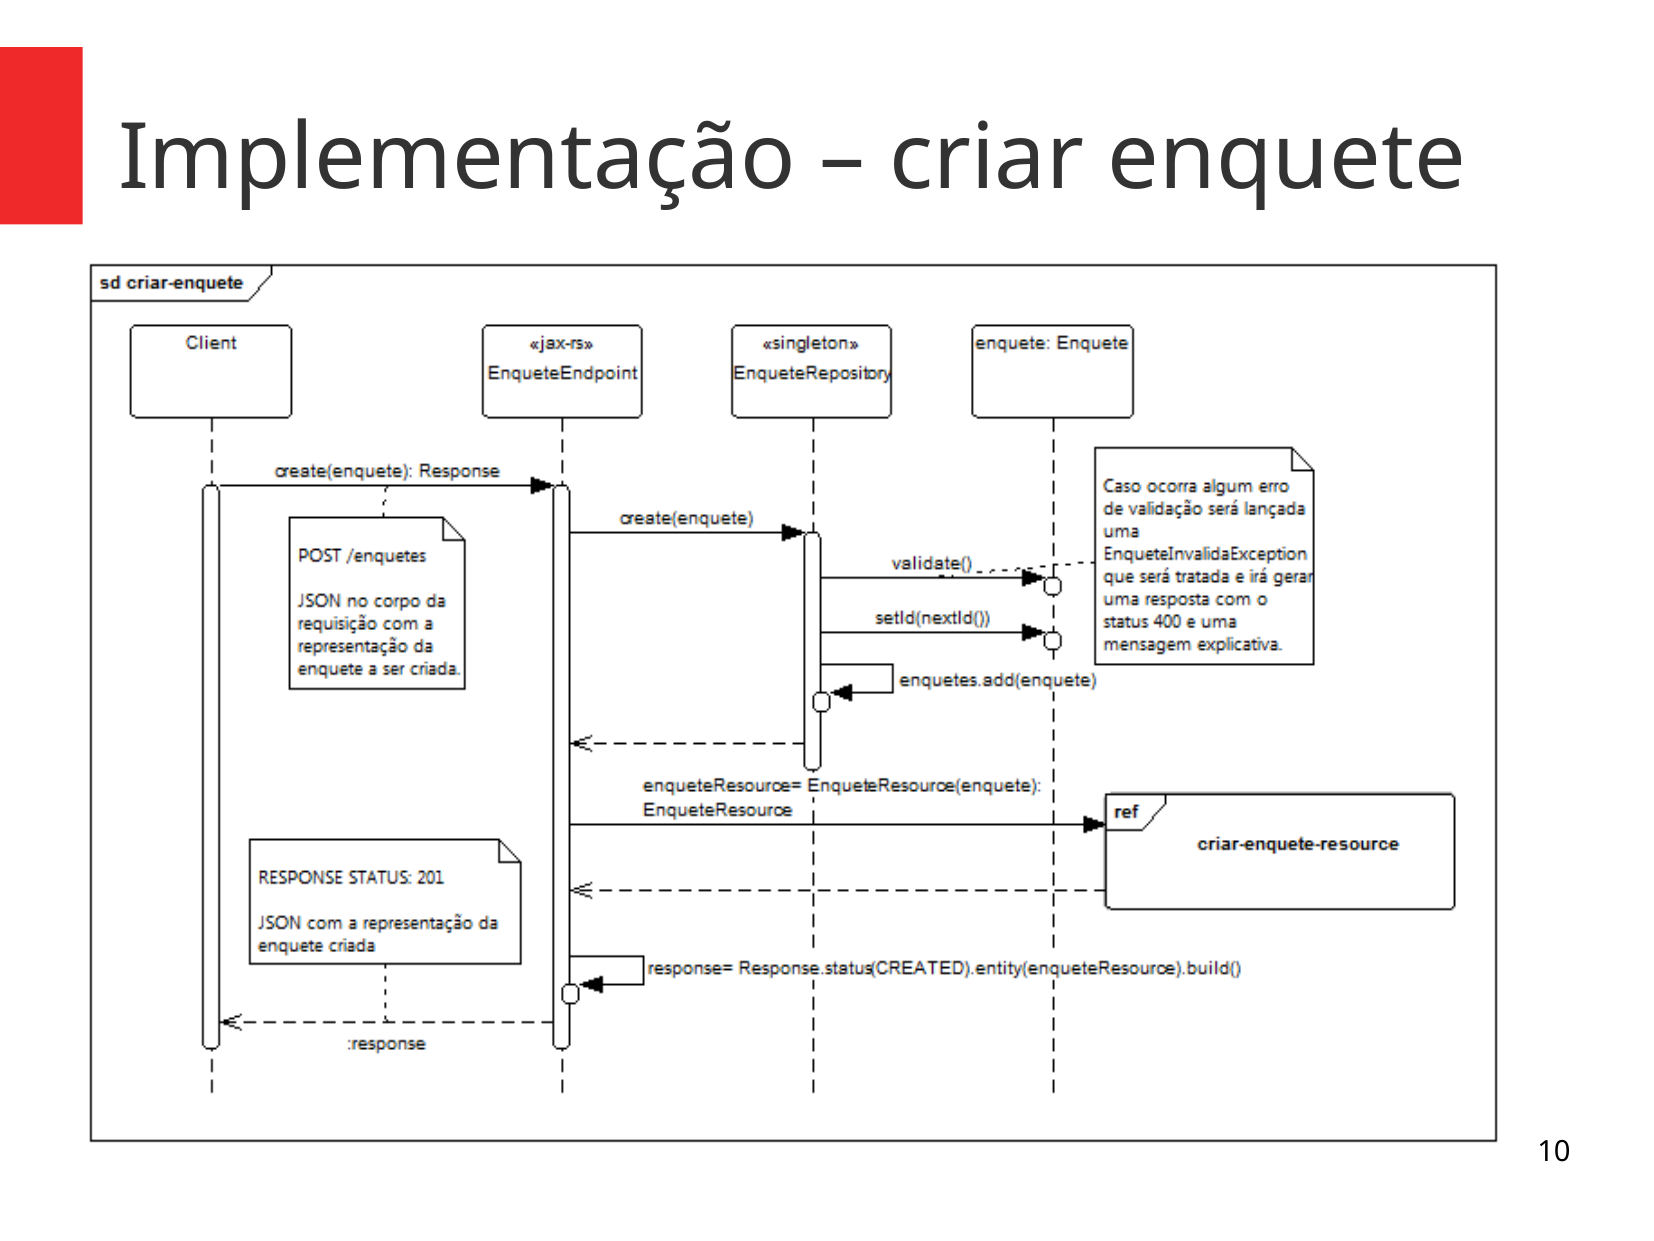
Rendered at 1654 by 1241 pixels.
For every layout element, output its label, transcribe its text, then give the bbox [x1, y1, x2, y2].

picture [85, 259, 1501, 1146]
title Implementação – criar enquete [118, 49, 1571, 257]
